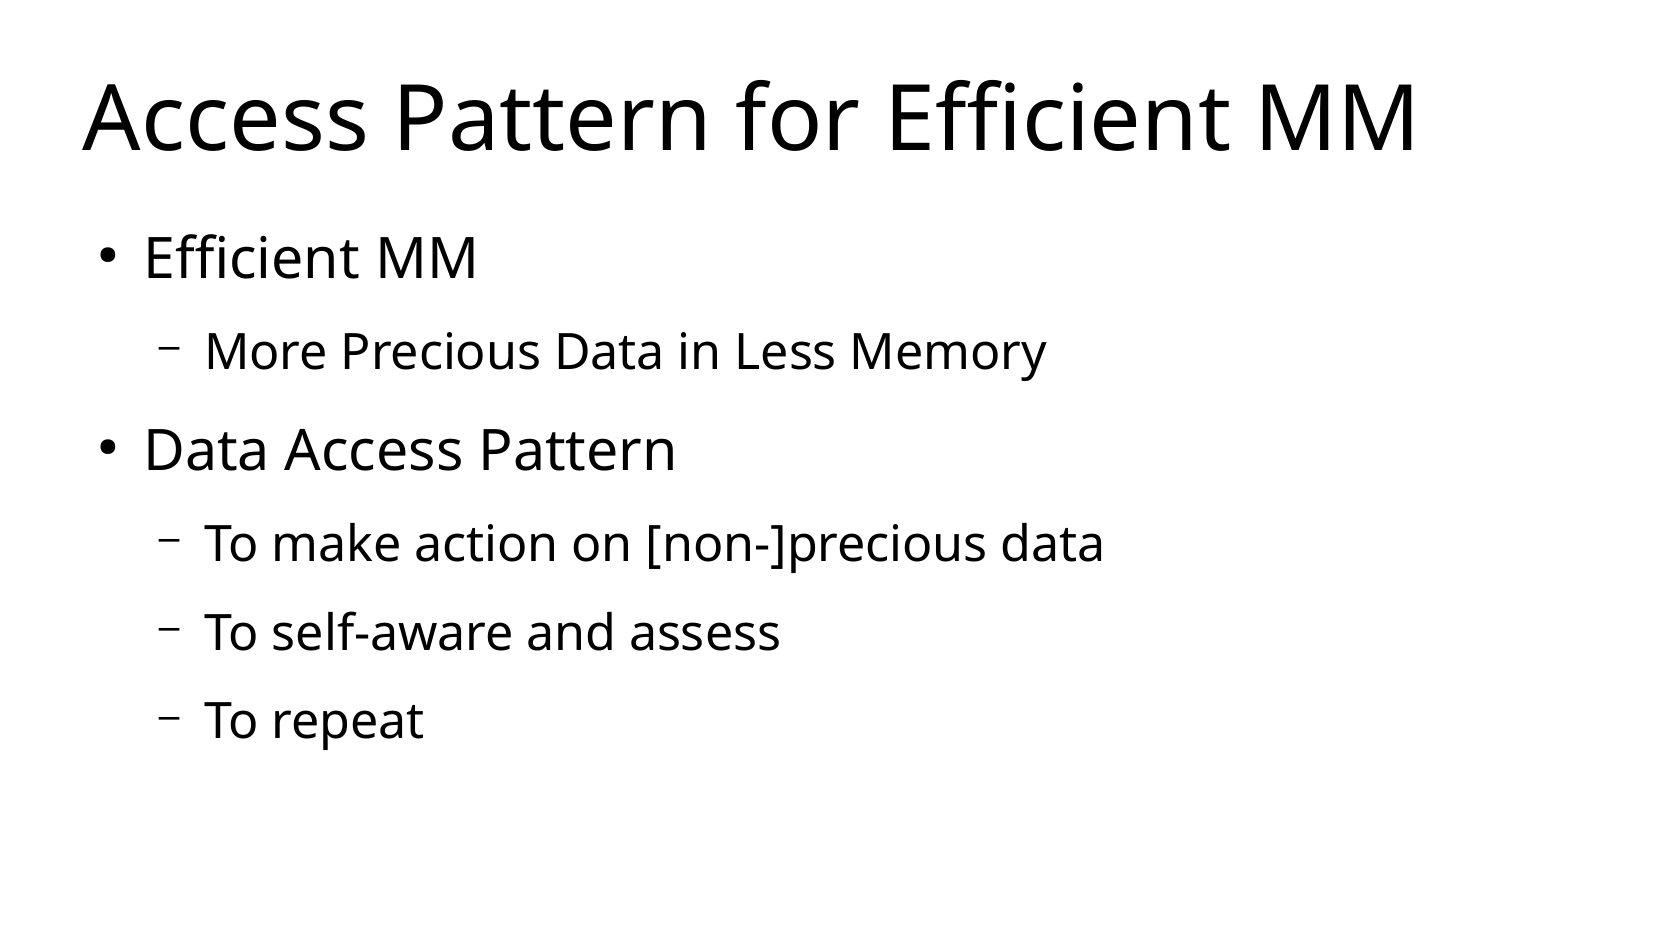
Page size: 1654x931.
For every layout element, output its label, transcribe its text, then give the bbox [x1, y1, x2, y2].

list Efficient MM More Precious Data in Less Memory Data Access Pattern To make action on [non-]precious data To self-aware and assess To repeat [82, 217, 1571, 758]
title Access Pattern for Efficient MM [82, 37, 1571, 193]
